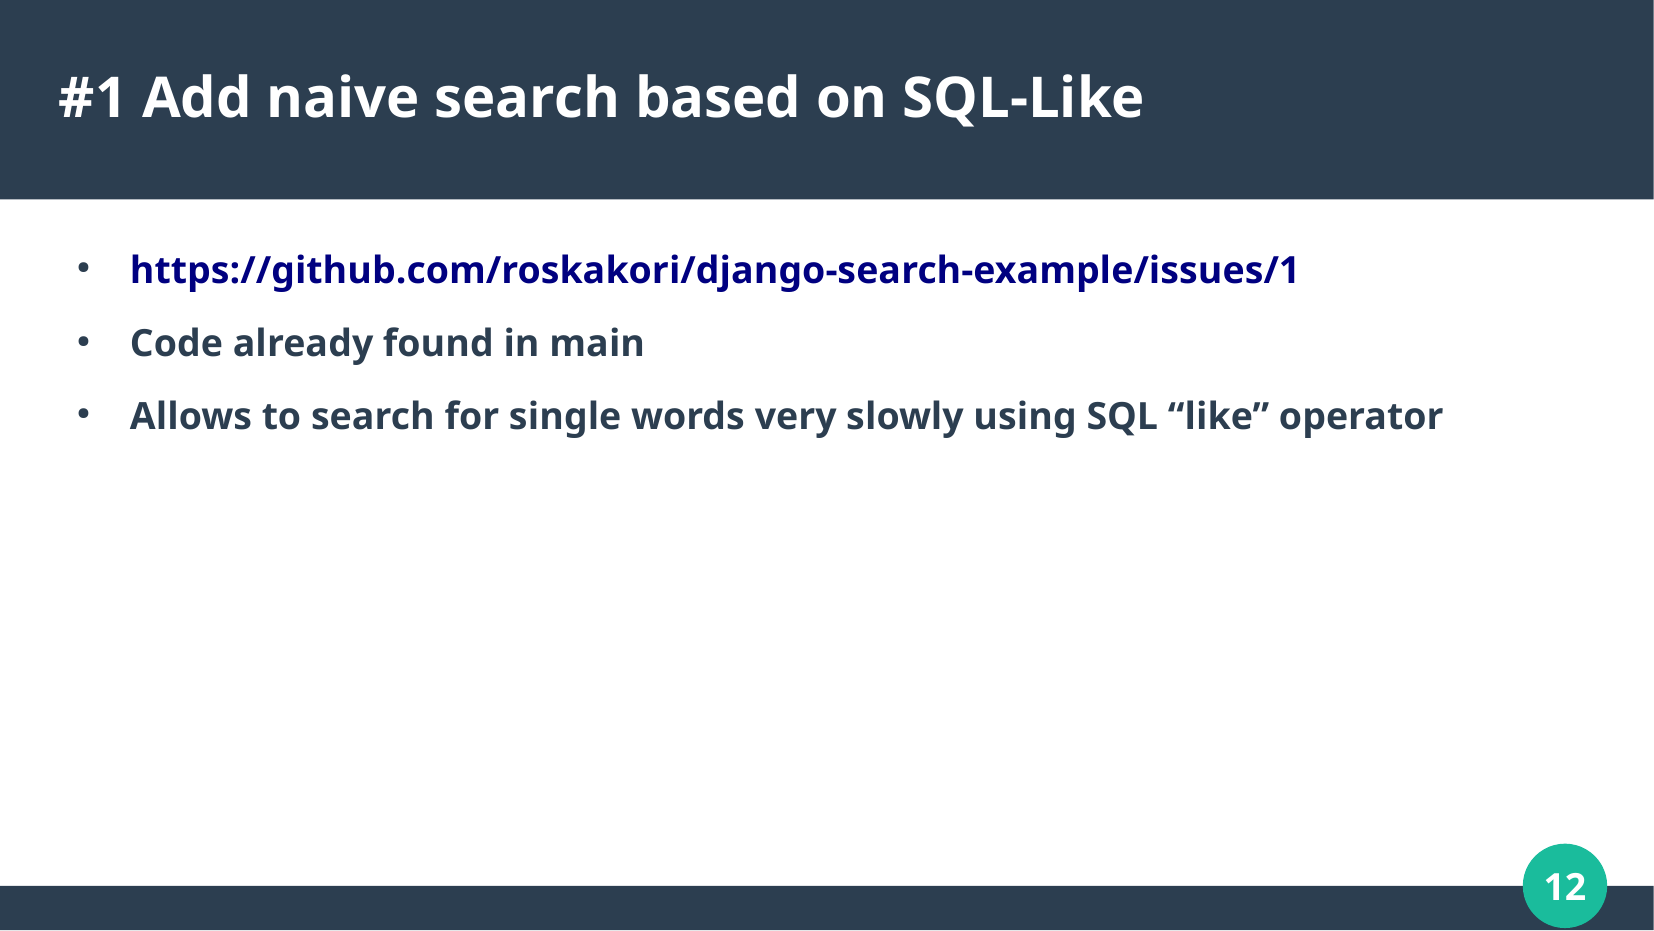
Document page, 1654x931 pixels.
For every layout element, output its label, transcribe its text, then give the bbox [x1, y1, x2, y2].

list https://github.com/roskakori/django-search-example/issues/1 Code already found in main Allows to search for single words very slowly using SQL “like” operator [59, 243, 1576, 826]
title #1 Add naive search based on SQL-Like [59, 37, 1595, 155]
